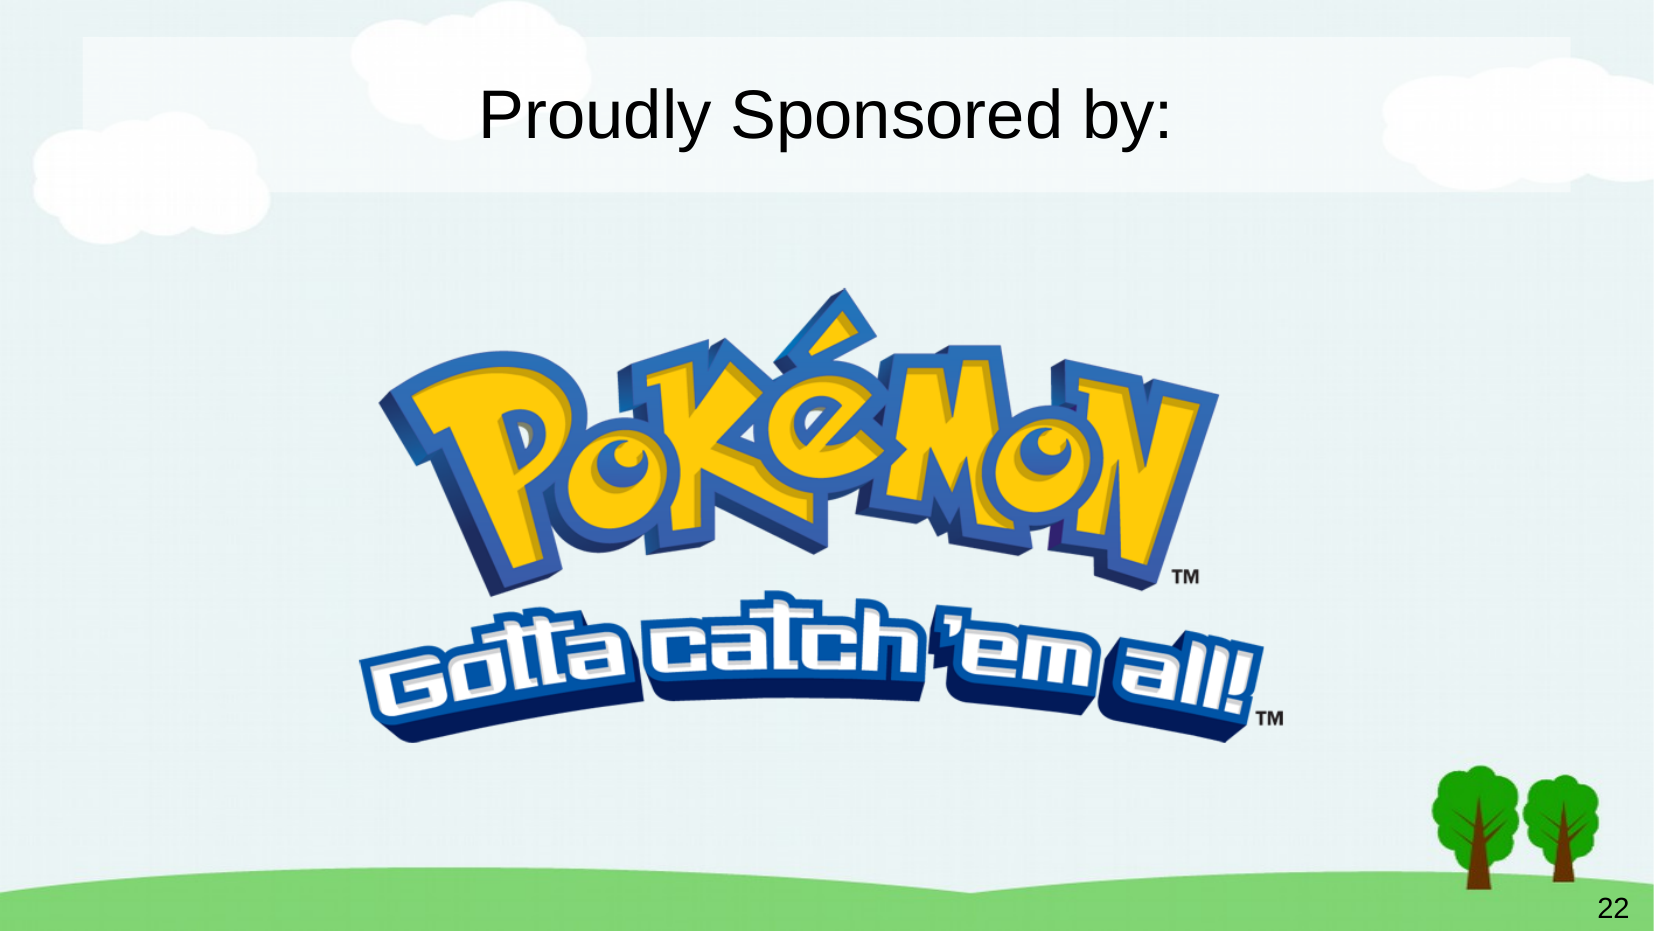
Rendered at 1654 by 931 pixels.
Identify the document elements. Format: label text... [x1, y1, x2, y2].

title Proudly Sponsored by: [82, 36, 1571, 193]
picture [0, 0, 1654, 931]
